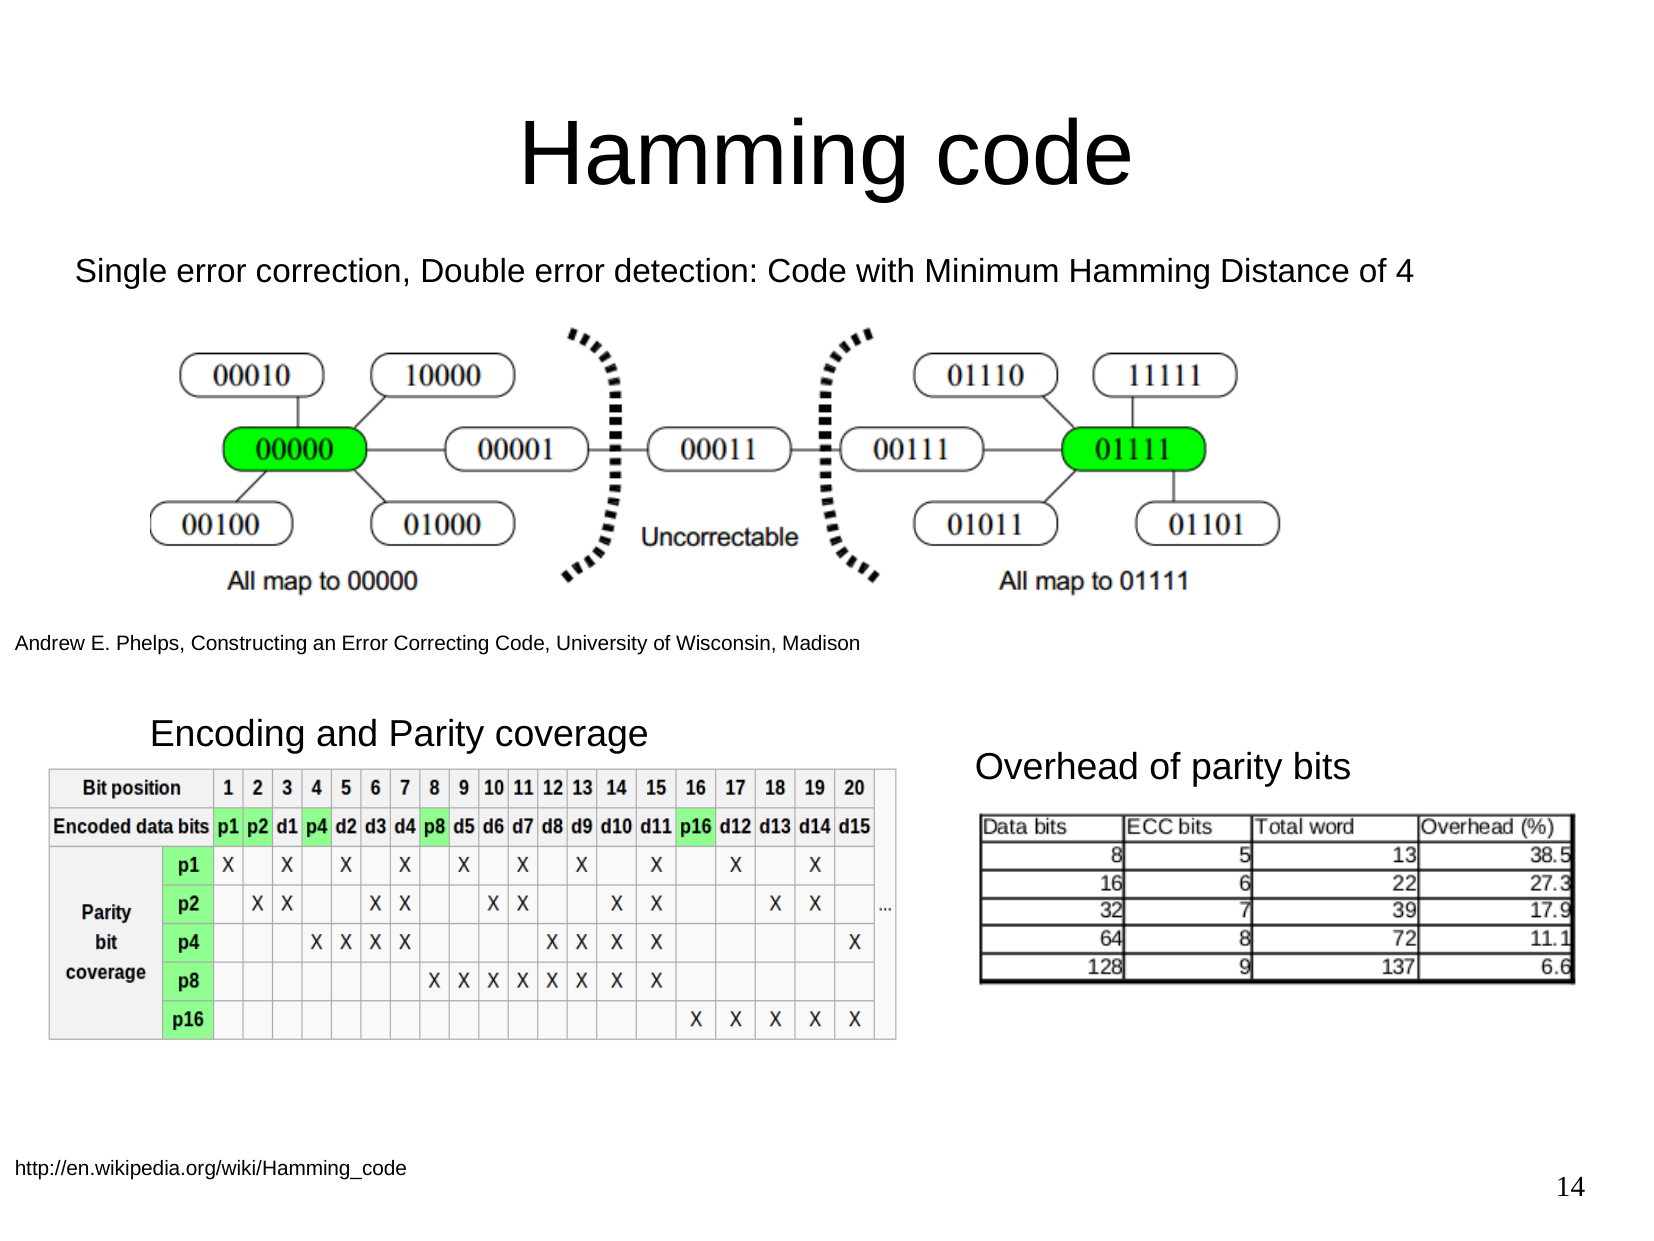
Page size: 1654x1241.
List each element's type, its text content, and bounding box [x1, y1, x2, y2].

title Hamming code [82, 49, 1571, 257]
text_box http://en.wikipedia.org/wiki/Hamming_code [0, 1149, 451, 1201]
text_box Single error correction, Double error detection: Code with Minimum Hamming Distance of 4 [60, 244, 1516, 302]
picture [150, 320, 1321, 601]
text_box Encoding and Parity coverage [135, 705, 796, 762]
text_box Andrew E. Phelps, Constructing an Error Correcting Code, University of Wisconsin, Madison [0, 624, 886, 663]
picture [34, 760, 901, 1051]
text_box Overhead of parity bits [960, 738, 1621, 796]
picture [975, 809, 1585, 990]
